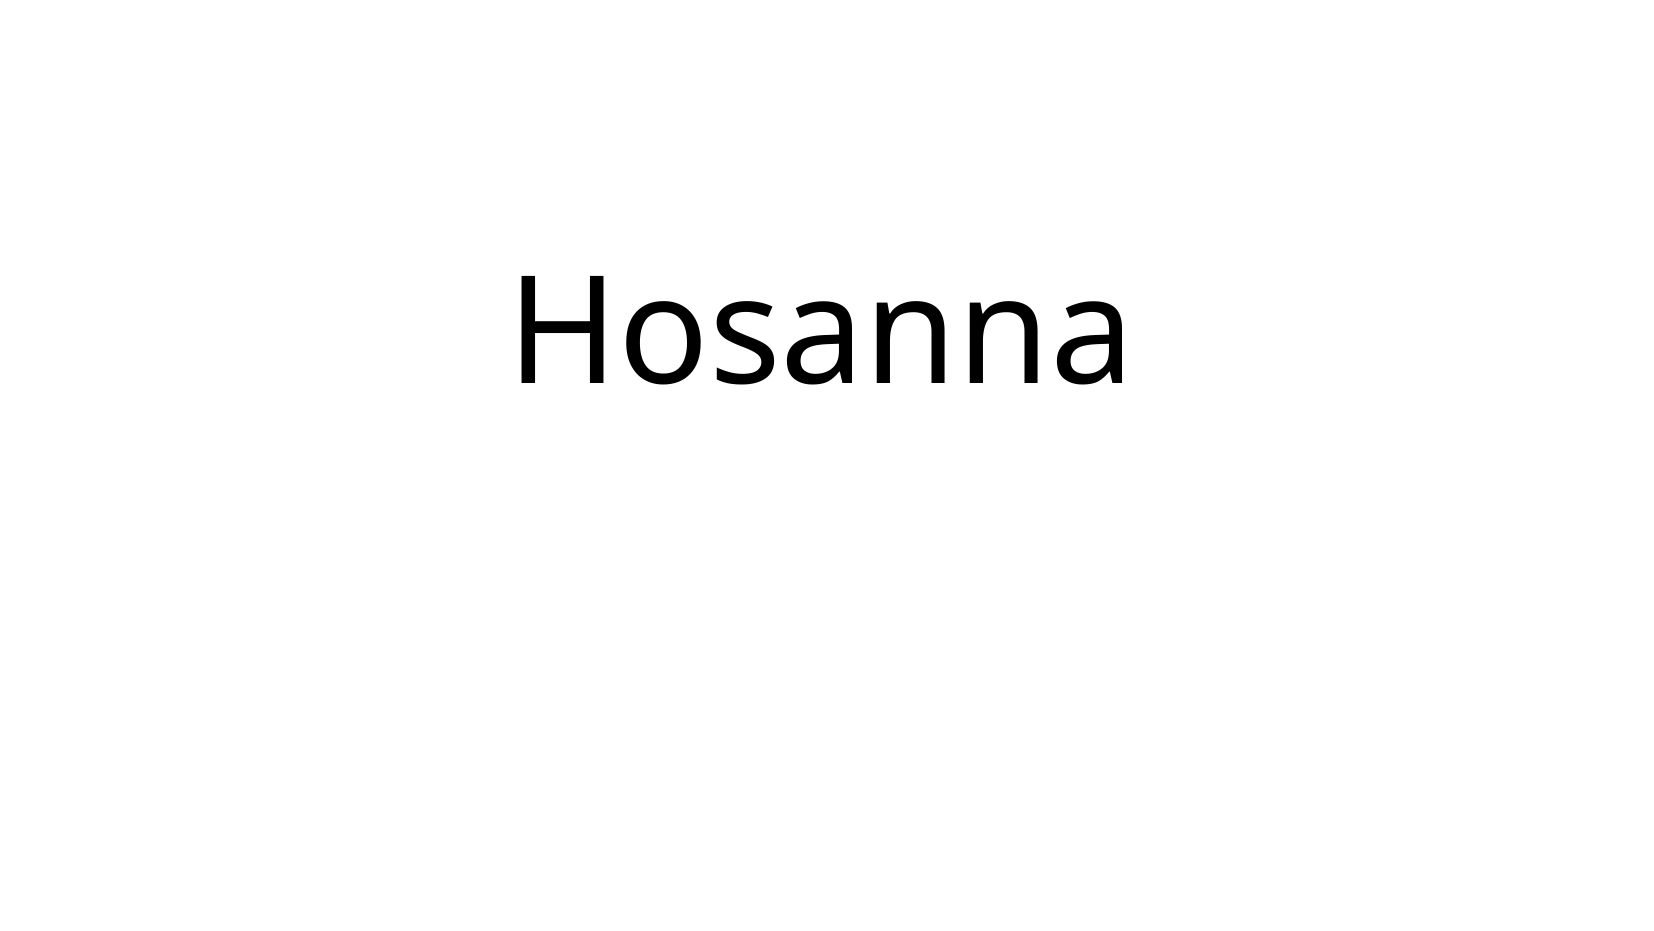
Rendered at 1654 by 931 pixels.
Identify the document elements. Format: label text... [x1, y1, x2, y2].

title Hosanna [0, 219, 1642, 432]
